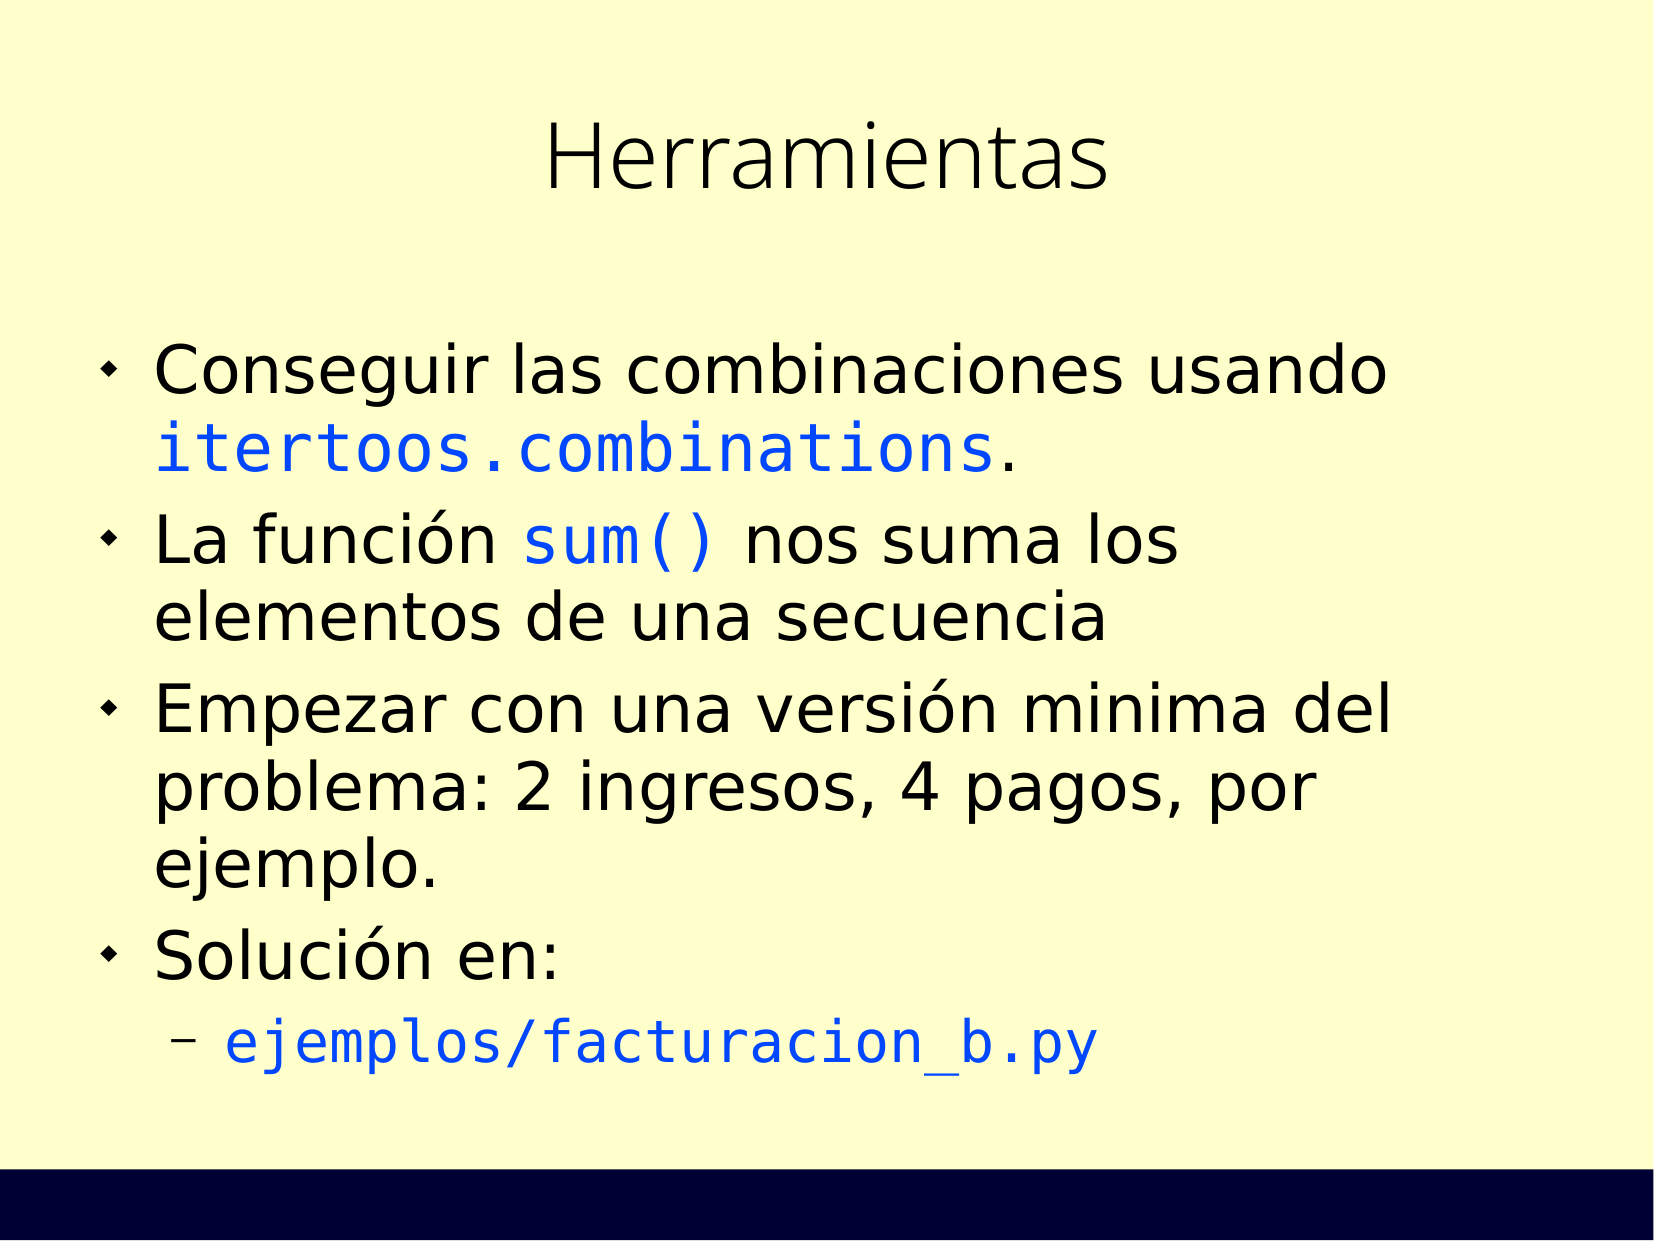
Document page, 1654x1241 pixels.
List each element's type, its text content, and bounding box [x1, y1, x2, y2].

list Conseguir las combinaciones usando itertoos.combinations. La función sum() nos suma los elementos de una secuencia Empezar con una versión minima del problema: 2 ingresos, 4 pagos, por ejemplo. Solución en: ejemplos/facturacion_b.py [82, 290, 1538, 1118]
title Herramientas [82, 49, 1571, 257]
